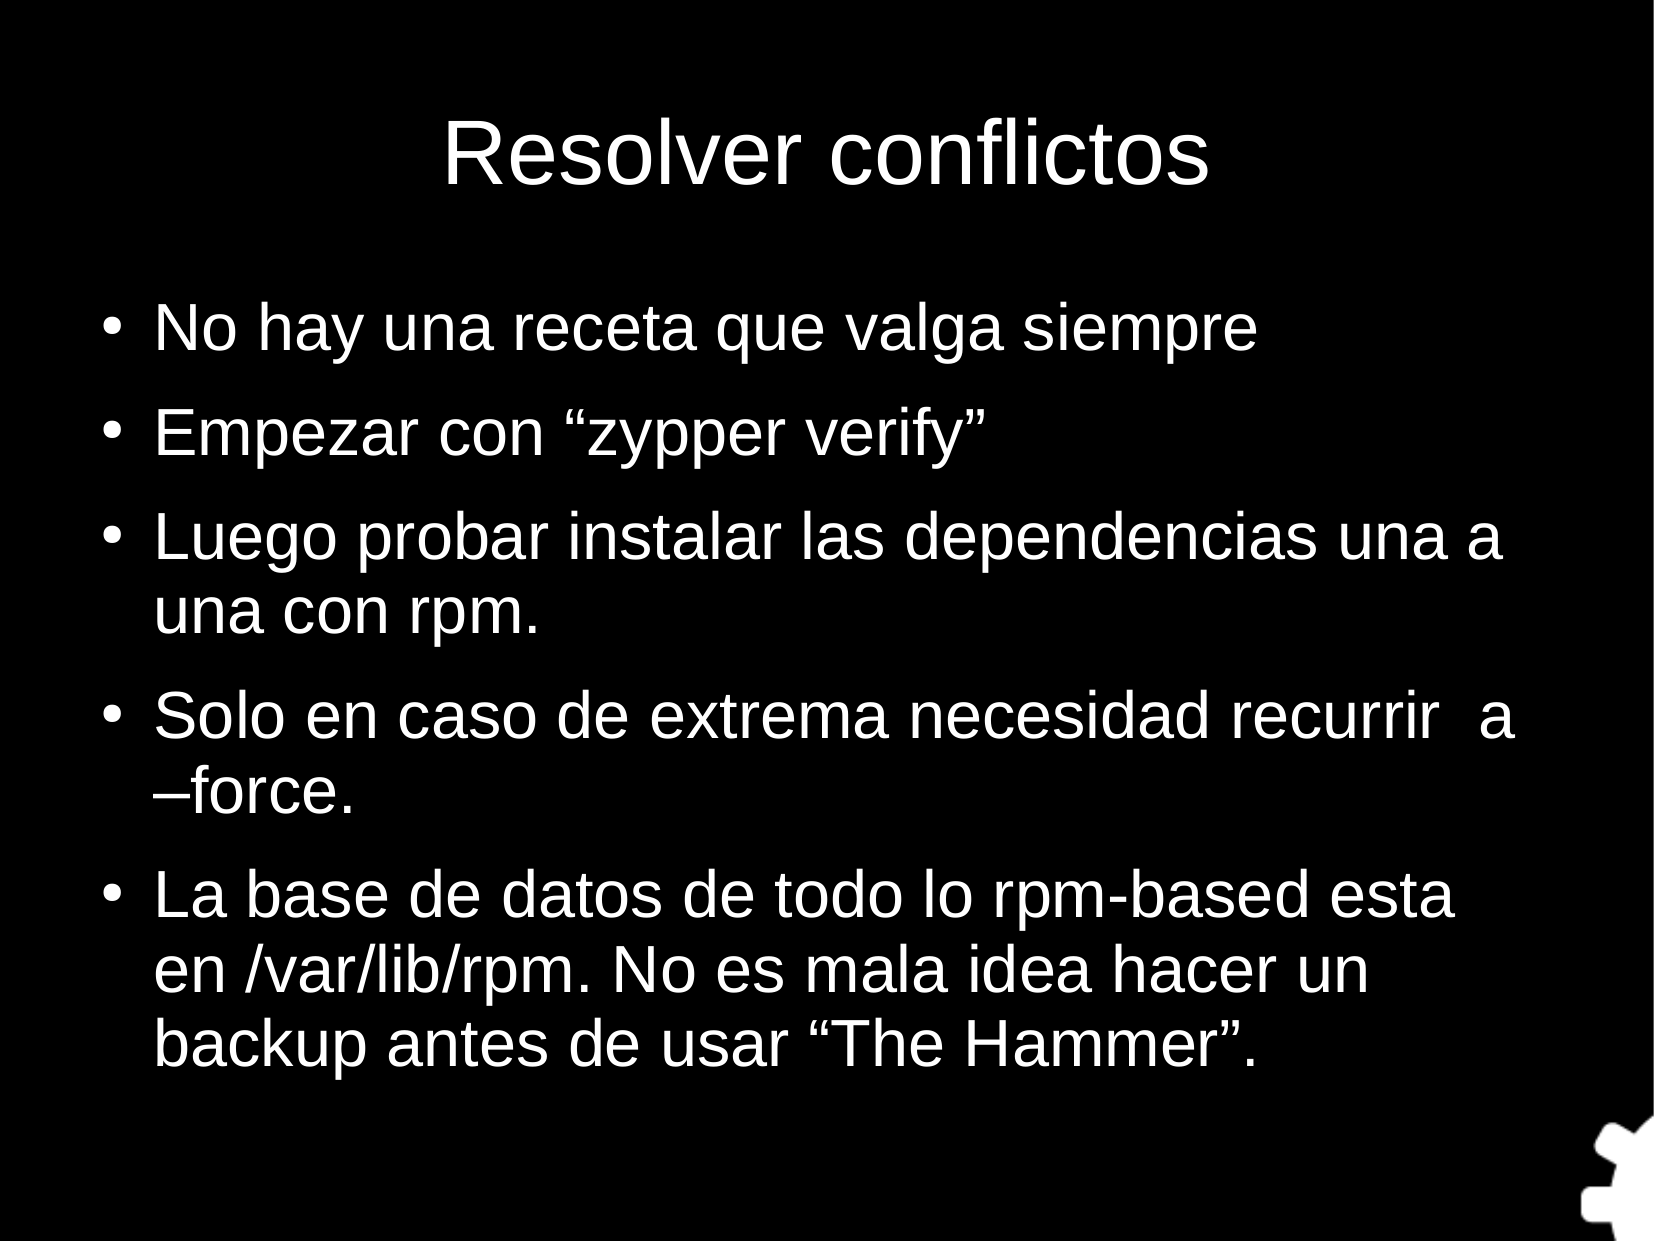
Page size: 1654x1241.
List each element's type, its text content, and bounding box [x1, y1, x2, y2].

title Resolver conflictos [82, 56, 1571, 250]
picture [0, 0, 1654, 1241]
list No hay una receta que valga siempre Empezar con “zypper verify” Luego probar instalar las dependencias una a una con rpm. Solo en caso de extrema necesidad recurrir a –force. La base de datos de todo lo rpm-based esta en /var/lib/rpm. No es mala idea hacer un backup antes de usar “The Hammer”. [82, 290, 1571, 1094]
